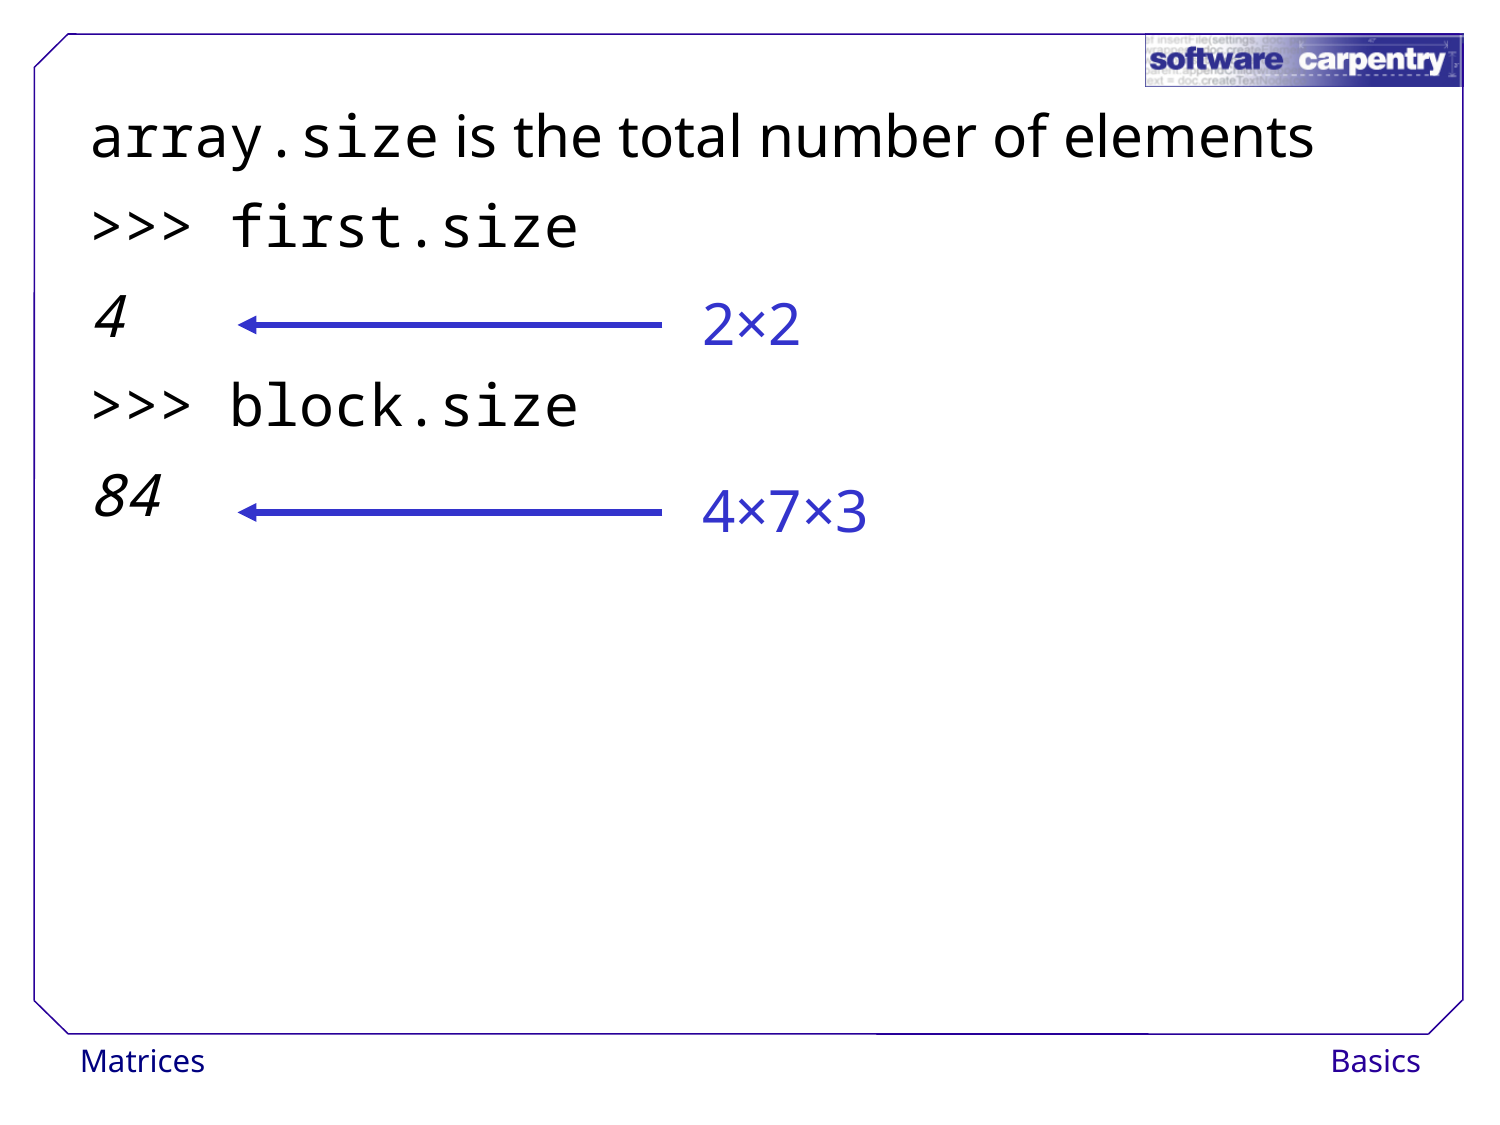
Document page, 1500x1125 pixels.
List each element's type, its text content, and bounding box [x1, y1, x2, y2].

list array.size is the total number of elements >>> first.size 4 >>> block.size 84 [75, 99, 1426, 1013]
text_box 4×7×3 [687, 474, 1225, 563]
text_box 2×2 [687, 287, 1225, 376]
picture [1145, 33, 1464, 87]
